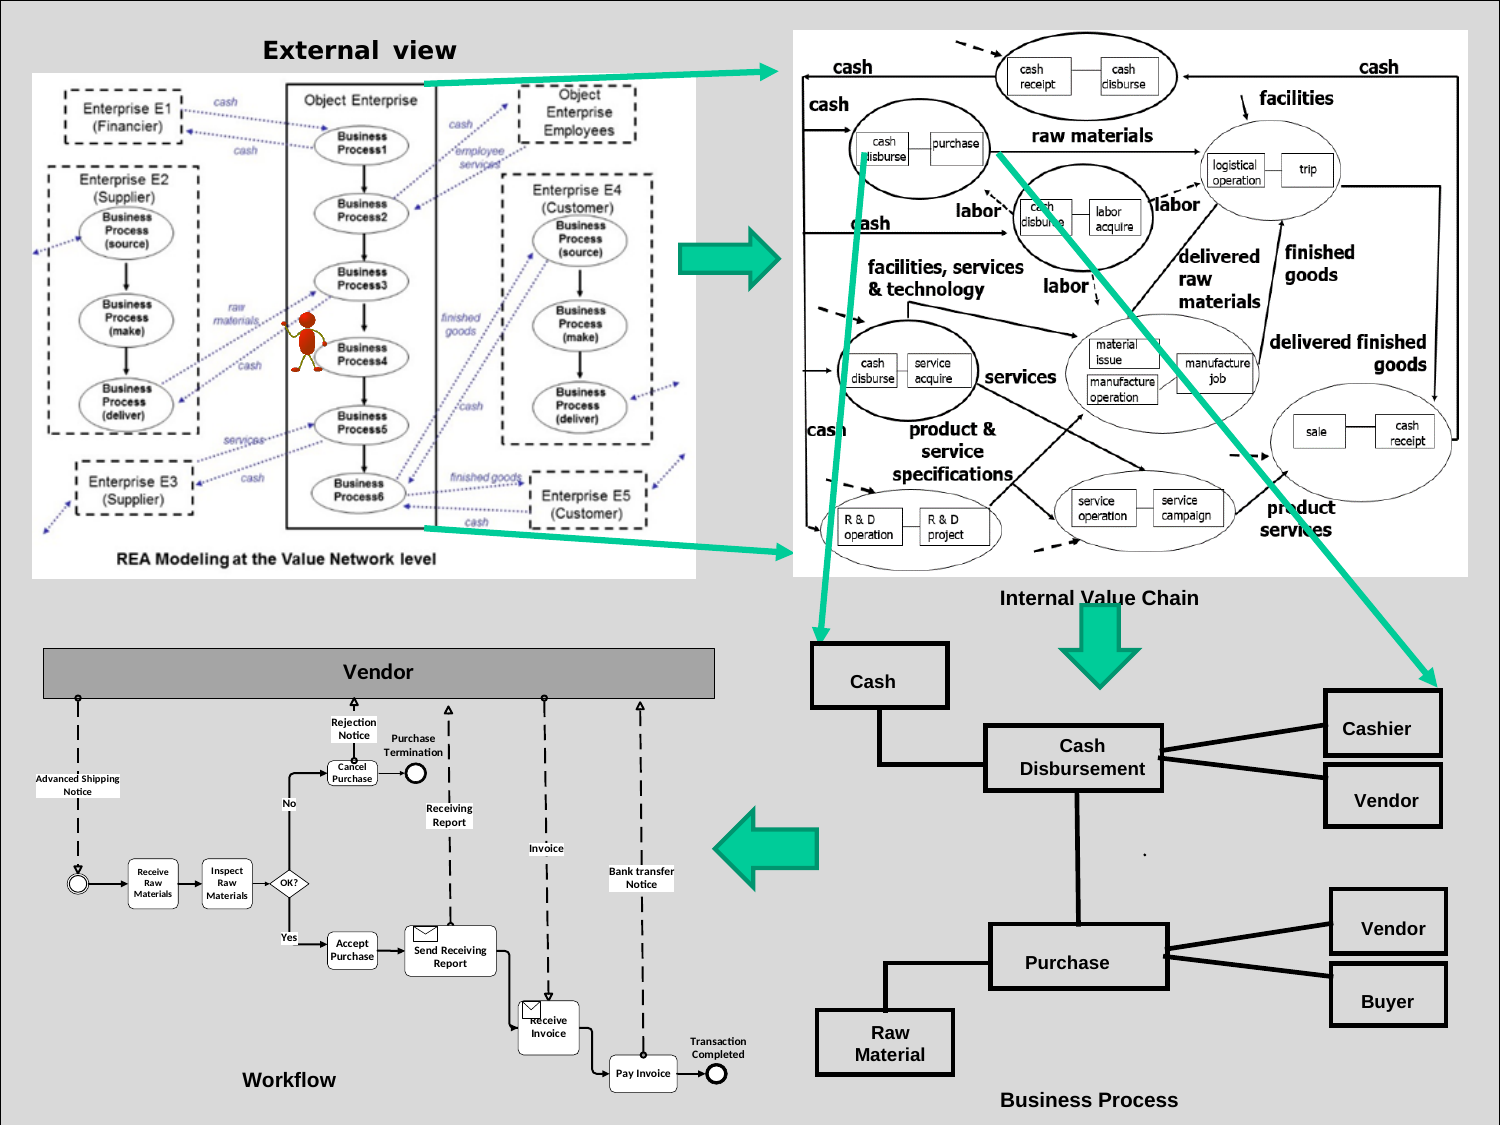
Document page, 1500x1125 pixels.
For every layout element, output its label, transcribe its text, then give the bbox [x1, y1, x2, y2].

text_box Purchase [1010, 942, 1147, 981]
picture [793, 30, 1468, 577]
text_box Vendor [1346, 908, 1447, 947]
text_box Vendor [1339, 781, 1441, 820]
text_box [0, 0, 1500, 1125]
text_box Raw Material [827, 1012, 951, 1072]
text_box Cash [835, 661, 933, 700]
text_box Business Process [956, 1078, 1481, 1120]
picture [29, 646, 759, 1097]
text_box Cashier [1327, 708, 1464, 747]
text_box Cash Disbursement [1003, 726, 1163, 787]
text_box Workflow [39, 1058, 540, 1100]
text_box External view [30, 15, 691, 75]
text_box Buyer [1346, 981, 1440, 1020]
picture [32, 75, 696, 579]
text_box Internal Value Chain [849, 576, 1350, 618]
